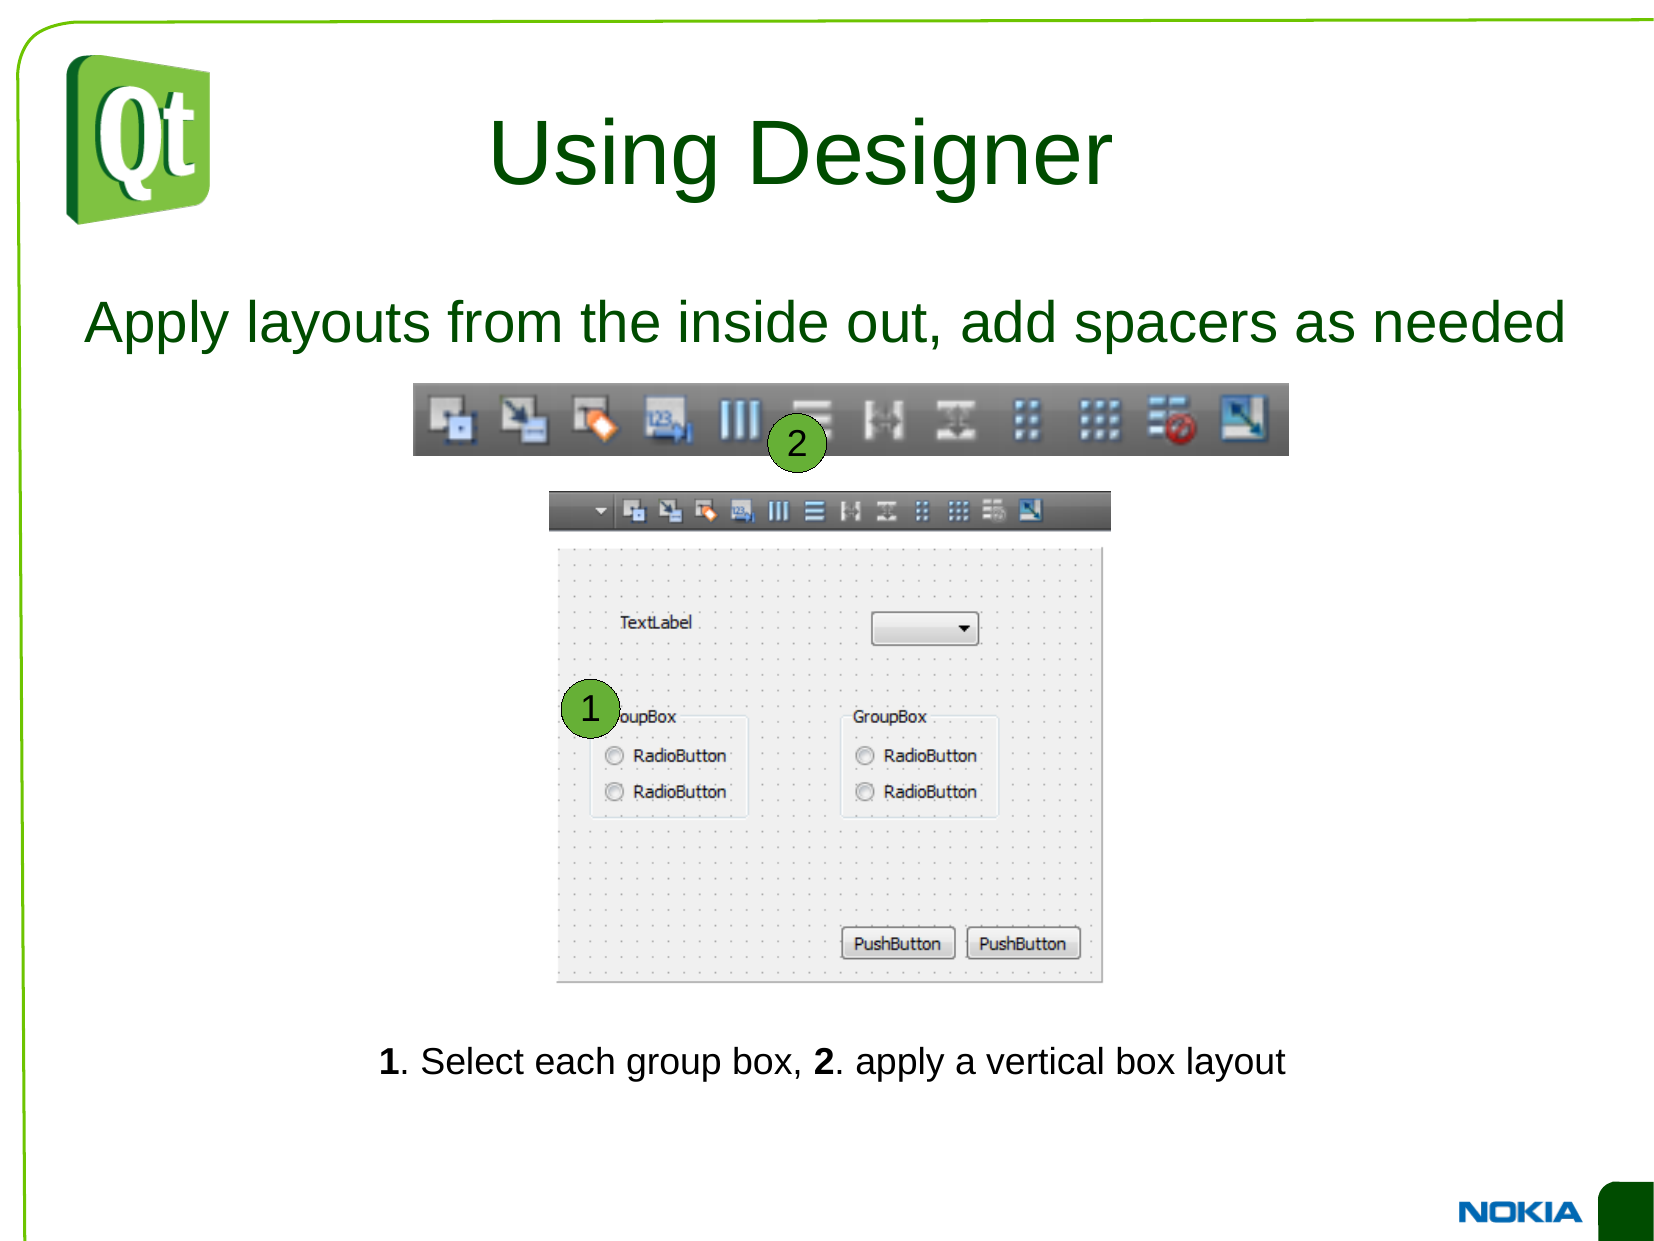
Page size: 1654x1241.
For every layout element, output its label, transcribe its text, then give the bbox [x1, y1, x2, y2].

picture [1459, 1201, 1583, 1223]
text_box 1. Select each group box, 2. apply a vertical box layout [363, 1033, 1300, 1092]
picture [66, 55, 210, 225]
text_box 1 [561, 679, 621, 739]
picture [549, 491, 1111, 991]
title Using Designer [263, 49, 1339, 257]
text_box 2 [767, 413, 827, 473]
picture [413, 383, 1289, 456]
list Apply layouts from the inside out, add spacers as needed [82, 290, 1571, 1094]
